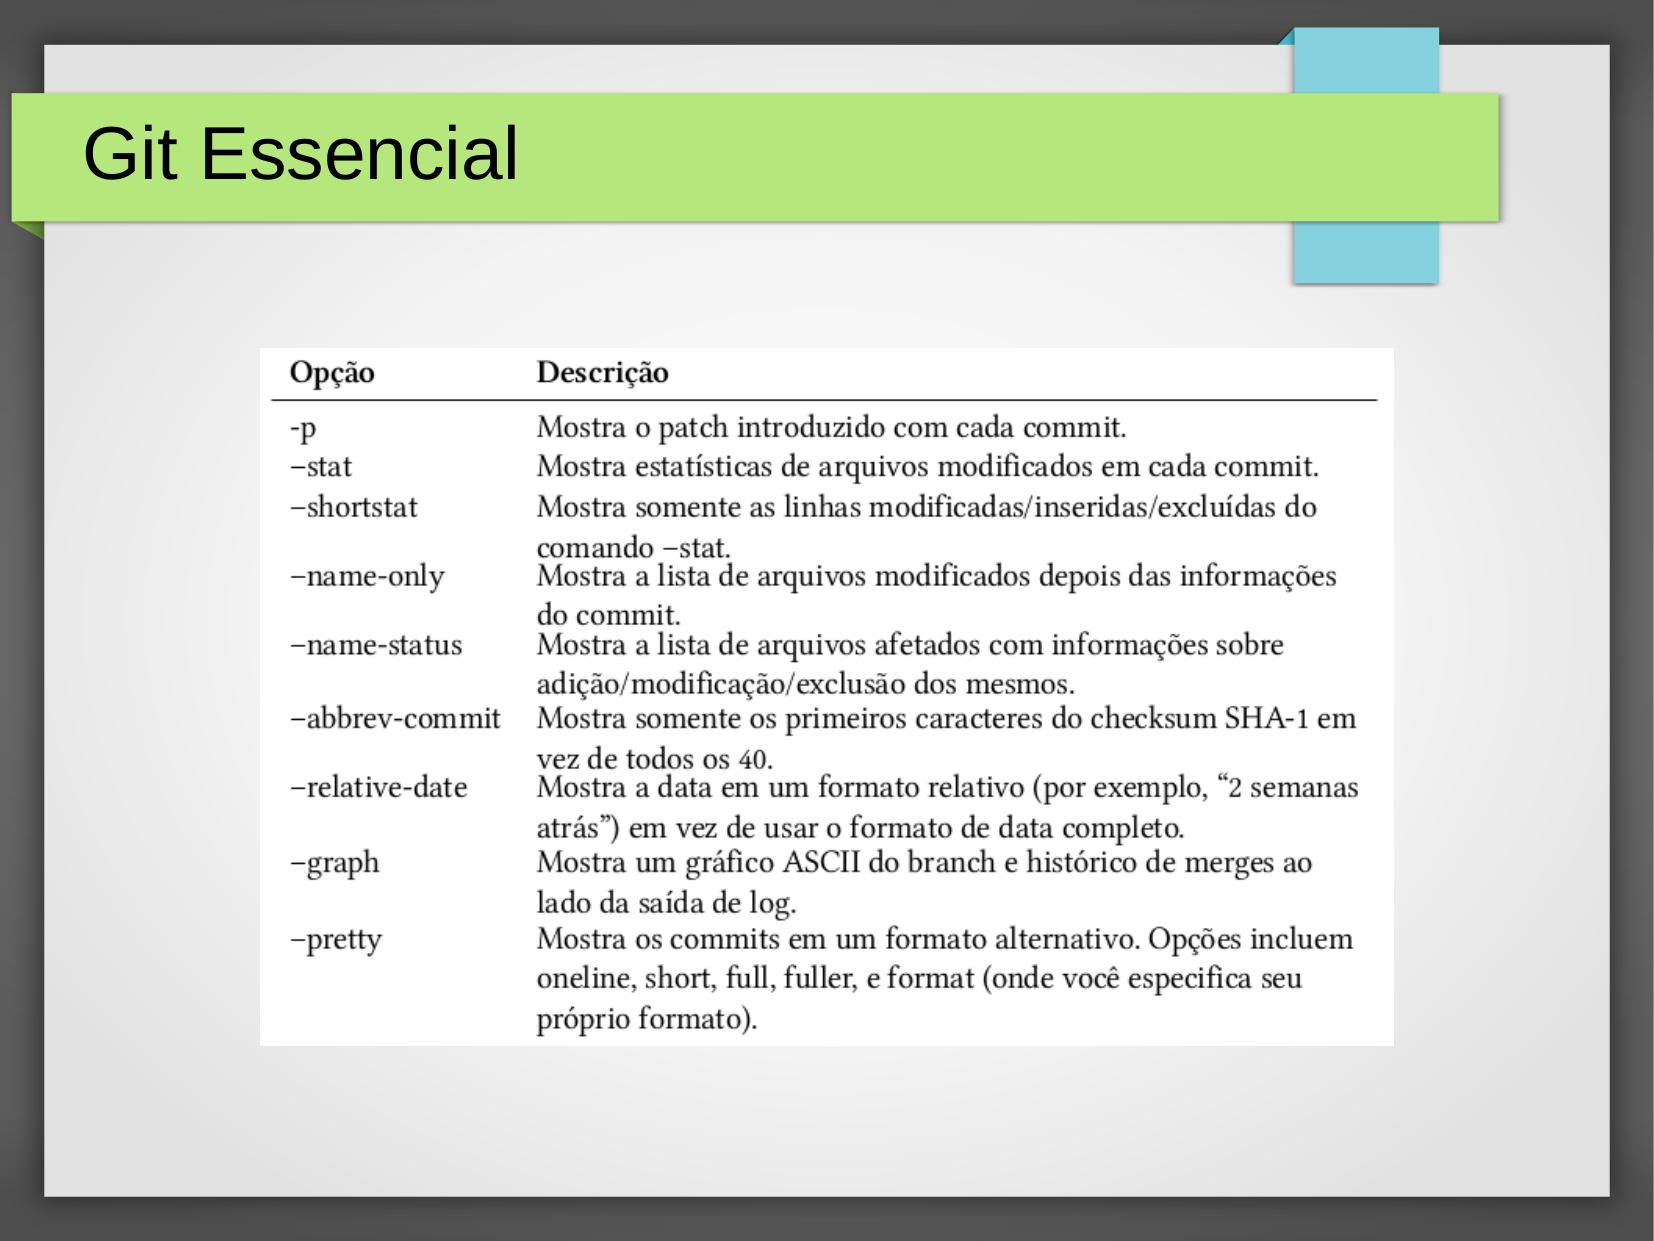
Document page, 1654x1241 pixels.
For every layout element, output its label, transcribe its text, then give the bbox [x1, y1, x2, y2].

title Git Essencial [82, 94, 1264, 213]
picture [0, 0, 1654, 1241]
